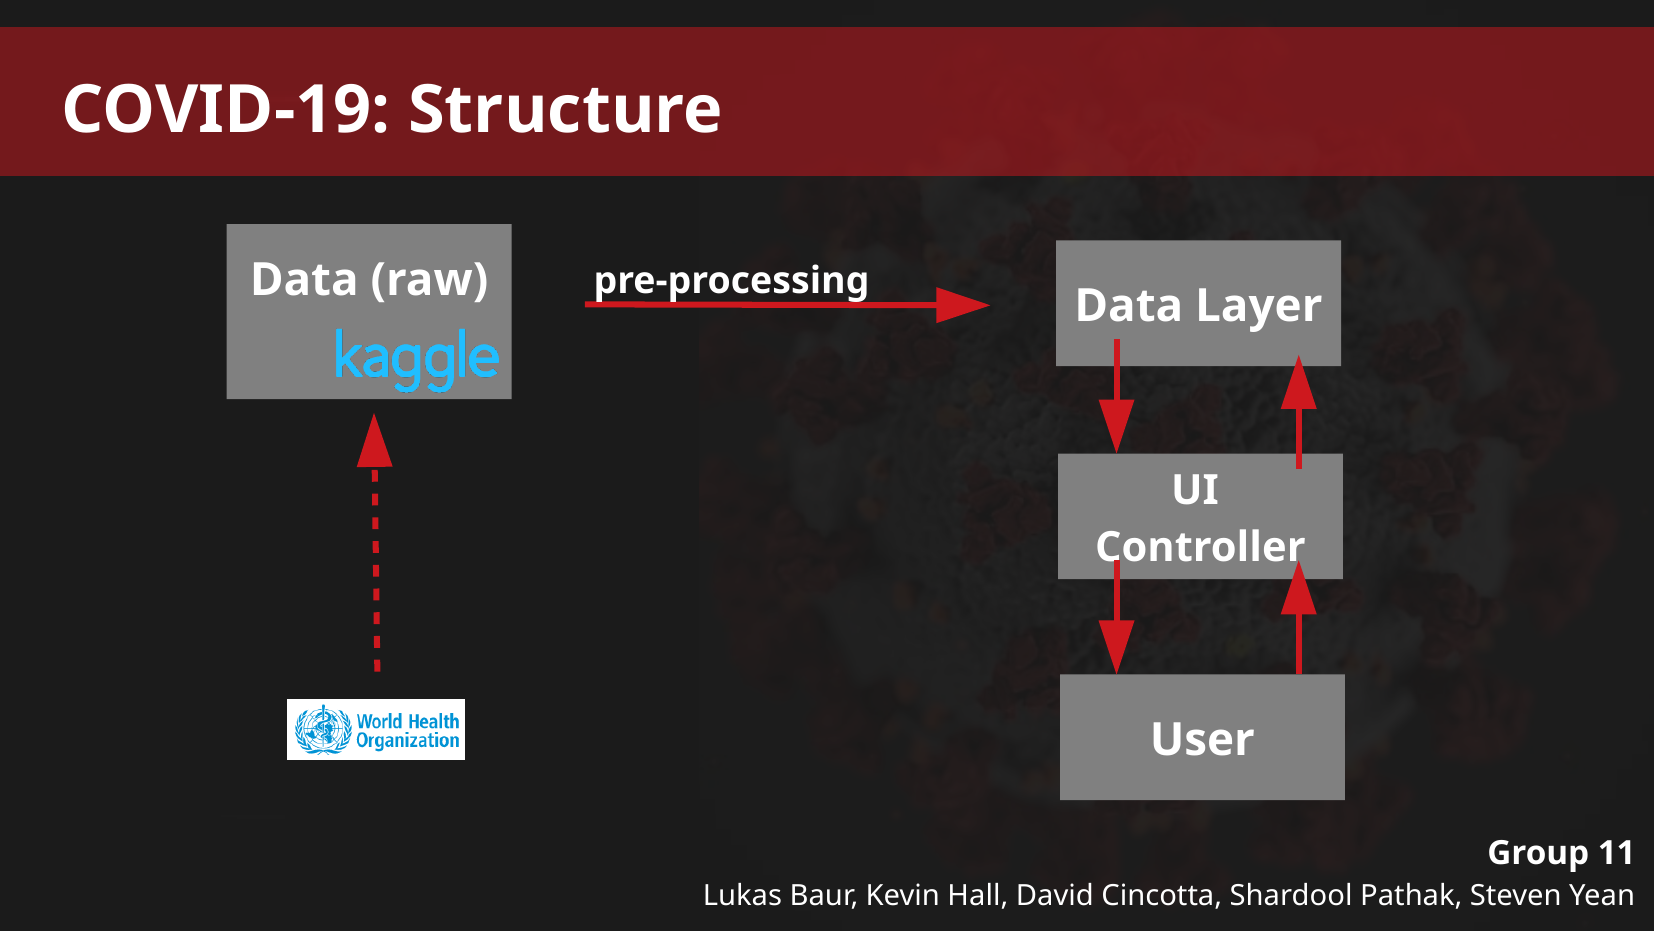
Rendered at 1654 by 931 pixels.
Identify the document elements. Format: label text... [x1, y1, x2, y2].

picture [328, 328, 506, 393]
text_box Group 11 Lukas Baur, Kevin Hall, David Cincotta, Shardool Pathak, Steven Yean [0, 725, 1636, 931]
text_box [1118, 580, 1296, 674]
text_box Data (raw) [226, 224, 512, 400]
text_box User [1060, 674, 1345, 801]
text_box COVID-19: Structure [61, 21, 1654, 193]
text_box UI Controller [1058, 453, 1343, 580]
text_box Data Layer [1056, 240, 1342, 367]
text_box [0, 0, 1654, 931]
picture [287, 699, 465, 760]
text_box [1118, 367, 1296, 453]
text_box pre-processing [578, 245, 1016, 330]
